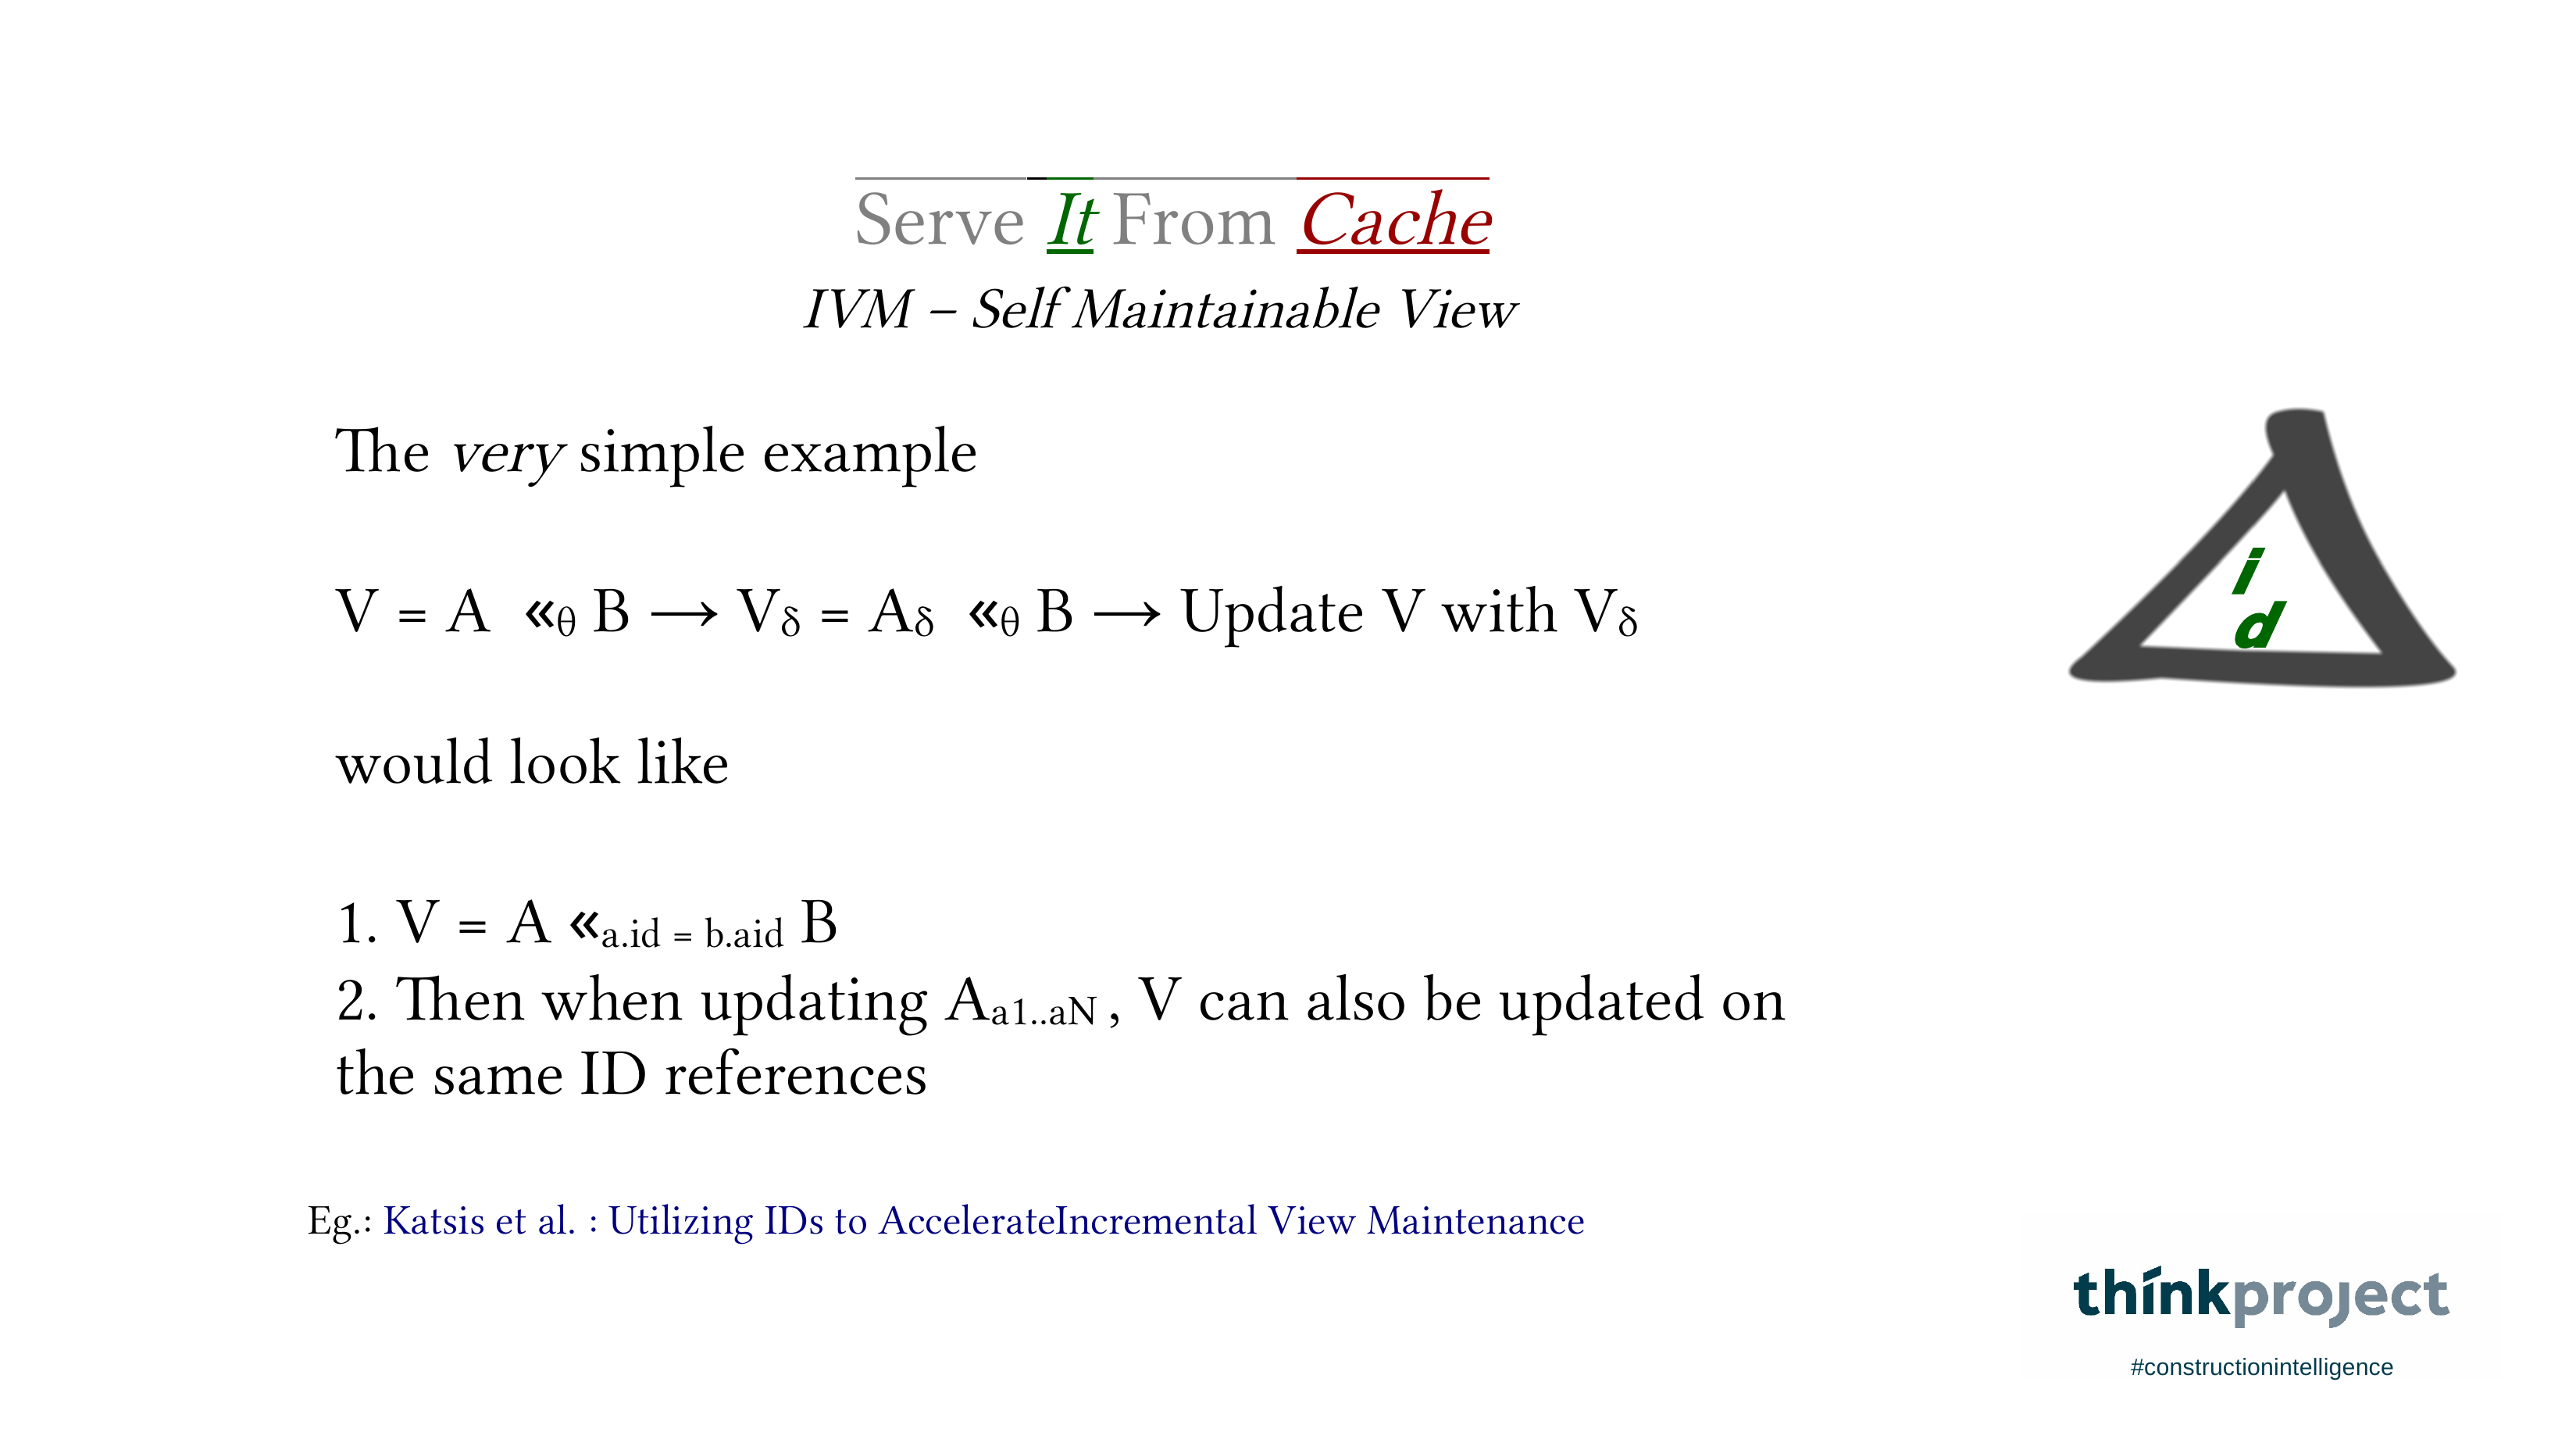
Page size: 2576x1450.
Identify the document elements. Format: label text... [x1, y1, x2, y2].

picture [2332, 1364, 2338, 1373]
text_box IVM – Self Maintainable View [790, 270, 1572, 348]
text_box Serve It From Cache [824, 168, 1602, 329]
text_box The very simple example V = A «θ B → Vδ = Aδ «θ B → Update V with Vδ would look like 1. V = A «a.id = b.aid B 2. Then when updating Aa1..aN , V can also be updated on the same ID references [323, 407, 1847, 1139]
text_box id [2219, 547, 2299, 651]
picture [2044, 386, 2461, 738]
text_box Eg.: Katsis et al. : Utilizing IDs to AccelerateIncremental View Maintenance [296, 1190, 1599, 1284]
picture [2021, 1212, 2502, 1380]
